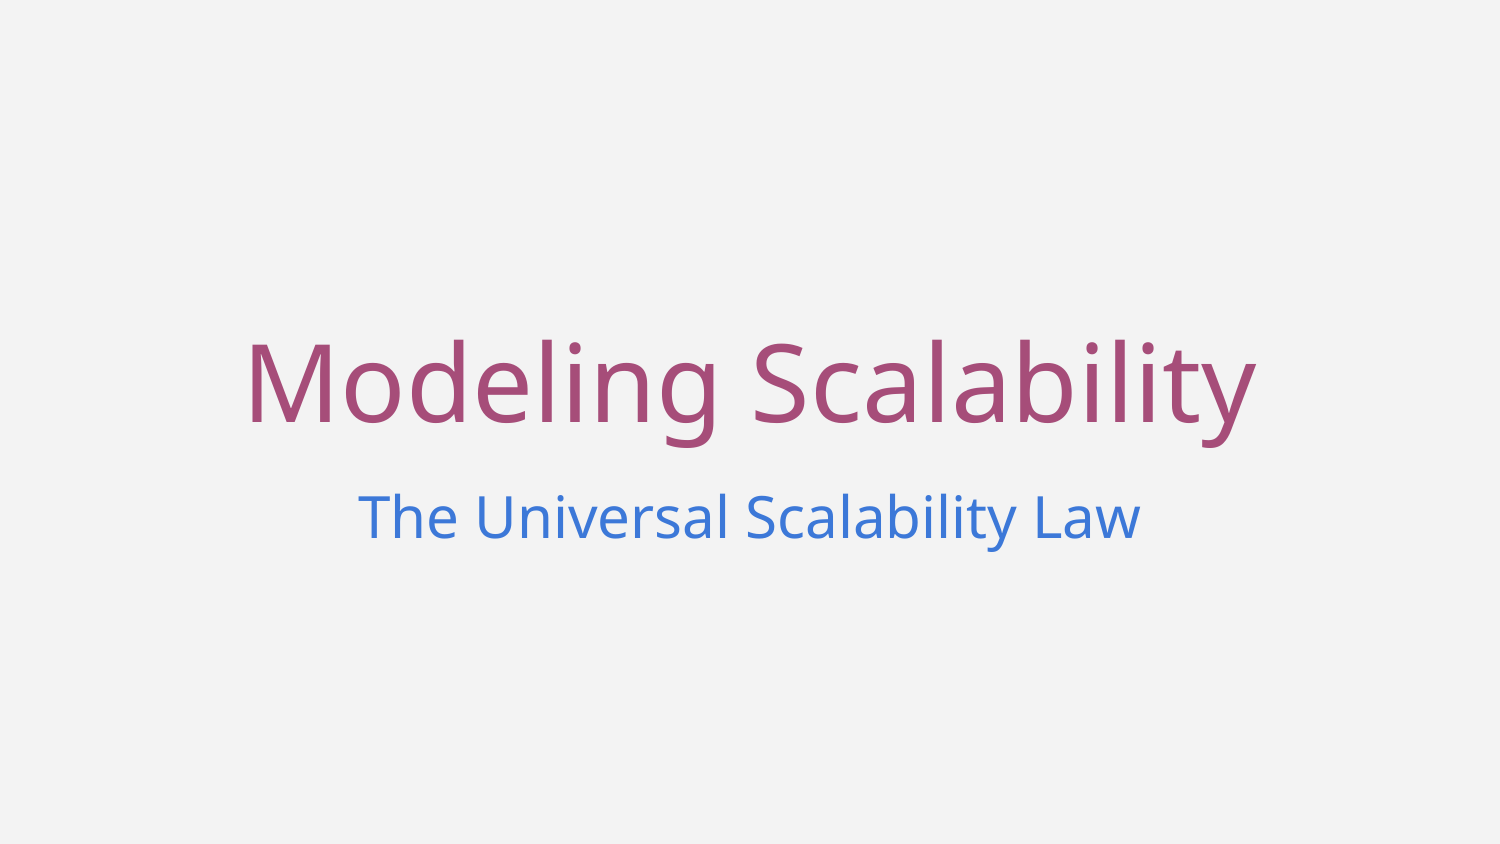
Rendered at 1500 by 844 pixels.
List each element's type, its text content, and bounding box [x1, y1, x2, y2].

subtitle The Universal Scalability Law [51, 464, 1449, 595]
title Modeling Scalability [51, 122, 1449, 459]
